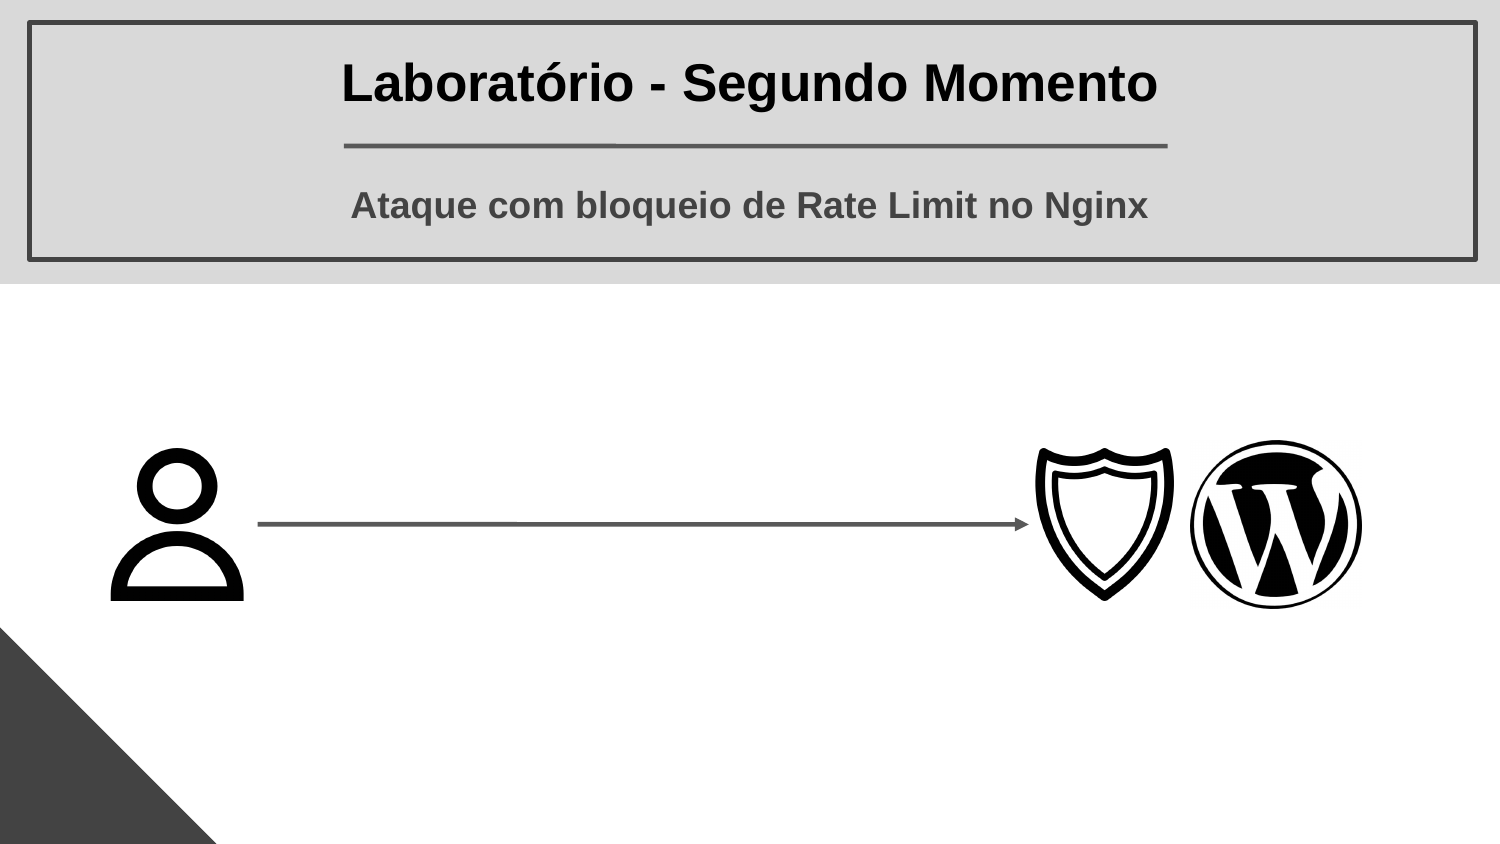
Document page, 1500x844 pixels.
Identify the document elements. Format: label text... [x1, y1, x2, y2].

list Ataque com bloqueio de Rate Limit no Nginx [51, 159, 1449, 243]
picture [1190, 440, 1362, 609]
title Laboratório - Segundo Momento [51, 33, 1449, 128]
text_box [0, 0, 1500, 284]
picture [96, 448, 258, 601]
picture [1028, 448, 1181, 601]
text_box [0, 627, 217, 844]
